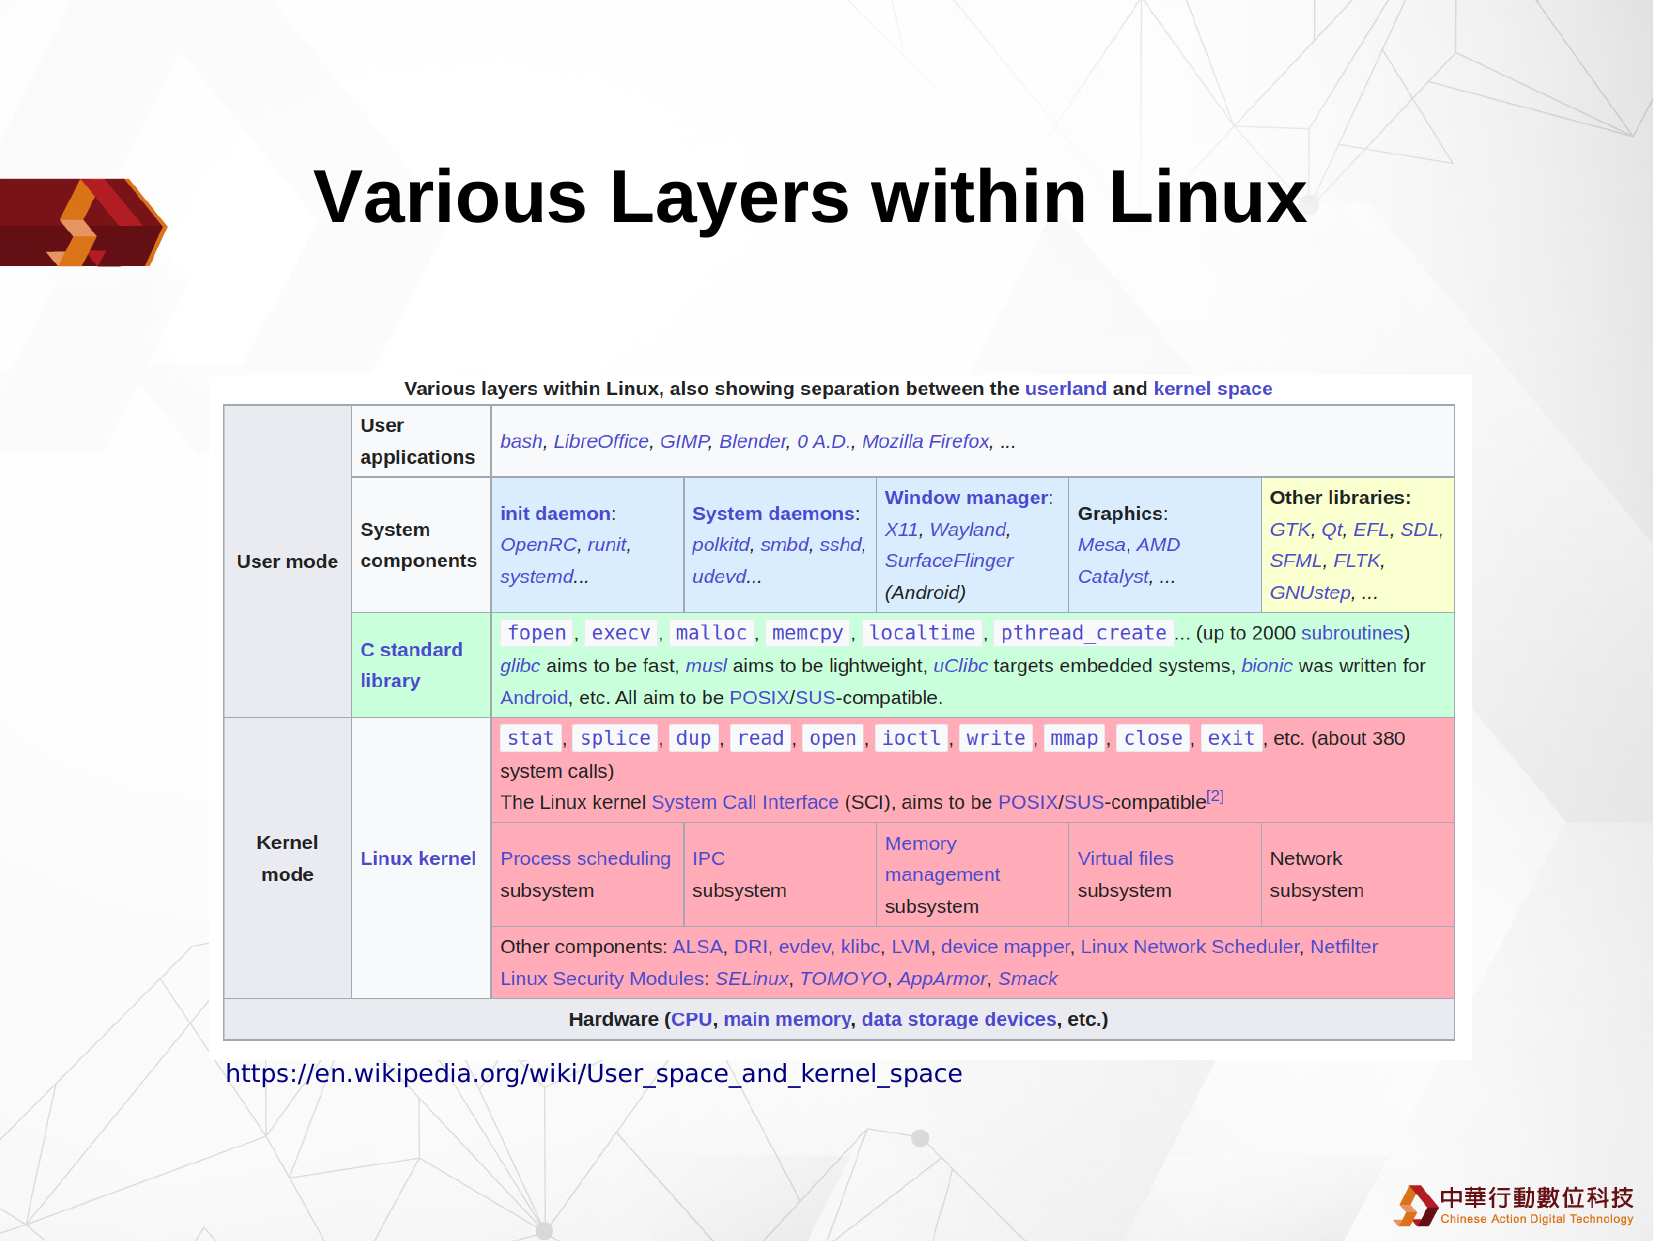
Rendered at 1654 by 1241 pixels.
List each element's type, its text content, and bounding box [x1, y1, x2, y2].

text_box https://en.wikipedia.org/wiki/User_space_and_kernel_space [210, 1051, 1350, 1111]
picture [0, 0, 1654, 1241]
title Various Layers within Linux [117, 112, 1506, 281]
